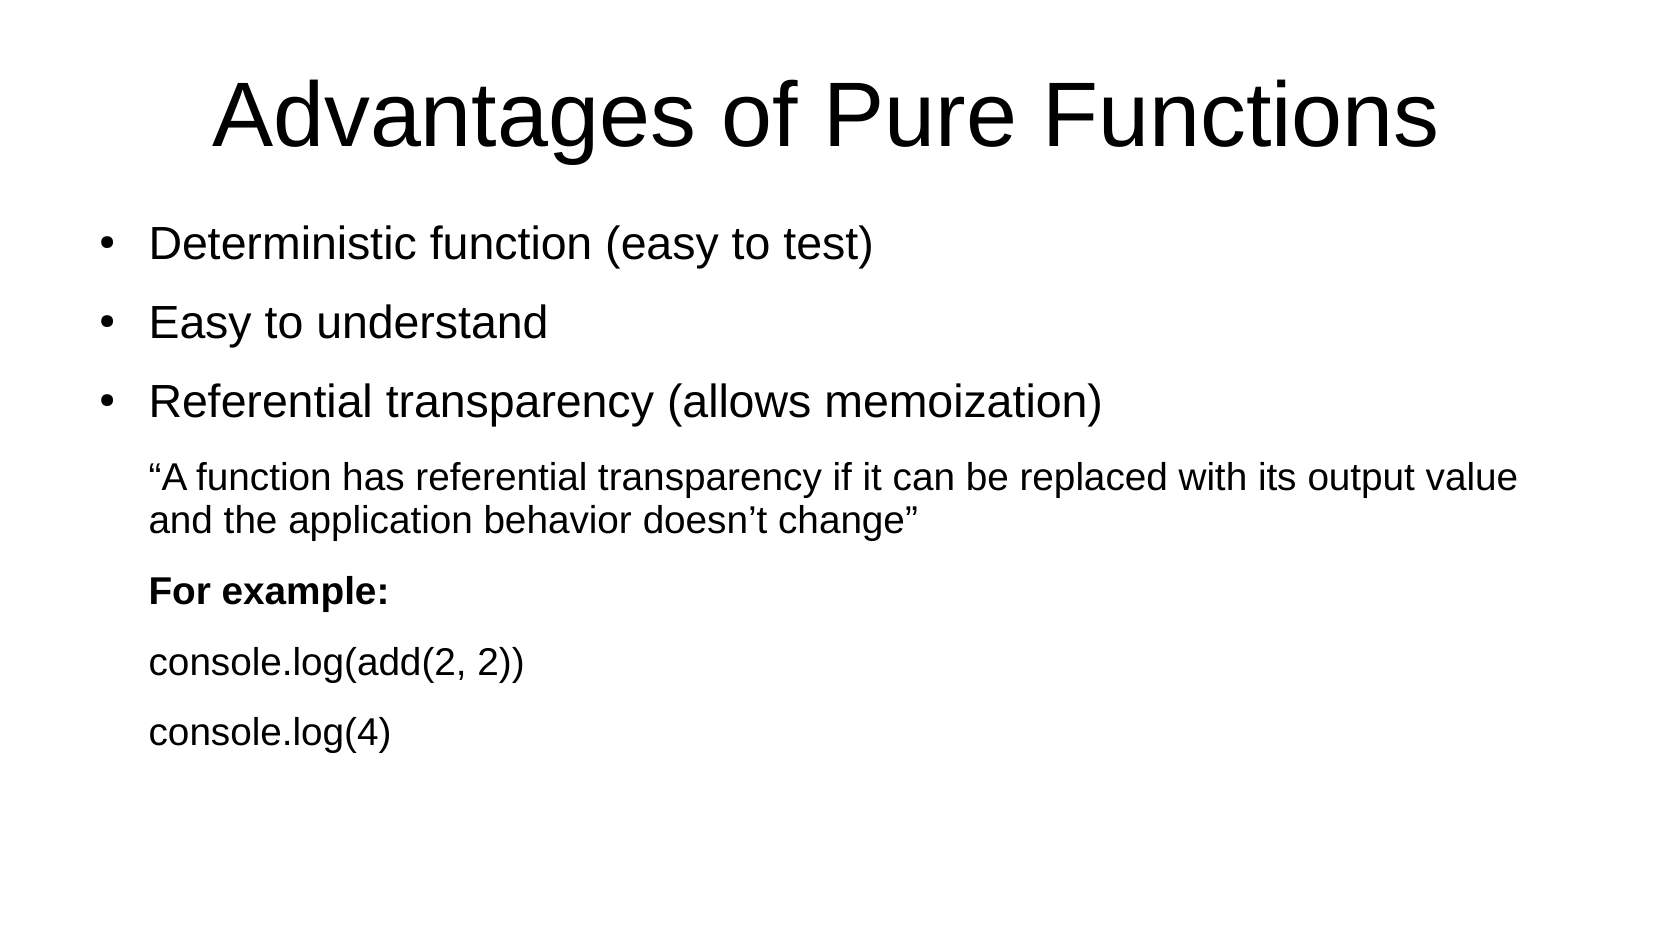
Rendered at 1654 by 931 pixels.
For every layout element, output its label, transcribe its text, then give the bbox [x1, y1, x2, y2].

list Deterministic function (easy to test) Easy to understand Referential transparency (allows memoization) “A function has referential transparency if it can be replaced with its output value and the application behavior doesn’t change” For example: console.log(add(2, 2)) console.log(4) [82, 217, 1571, 758]
title Advantages of Pure Functions [82, 37, 1571, 193]
